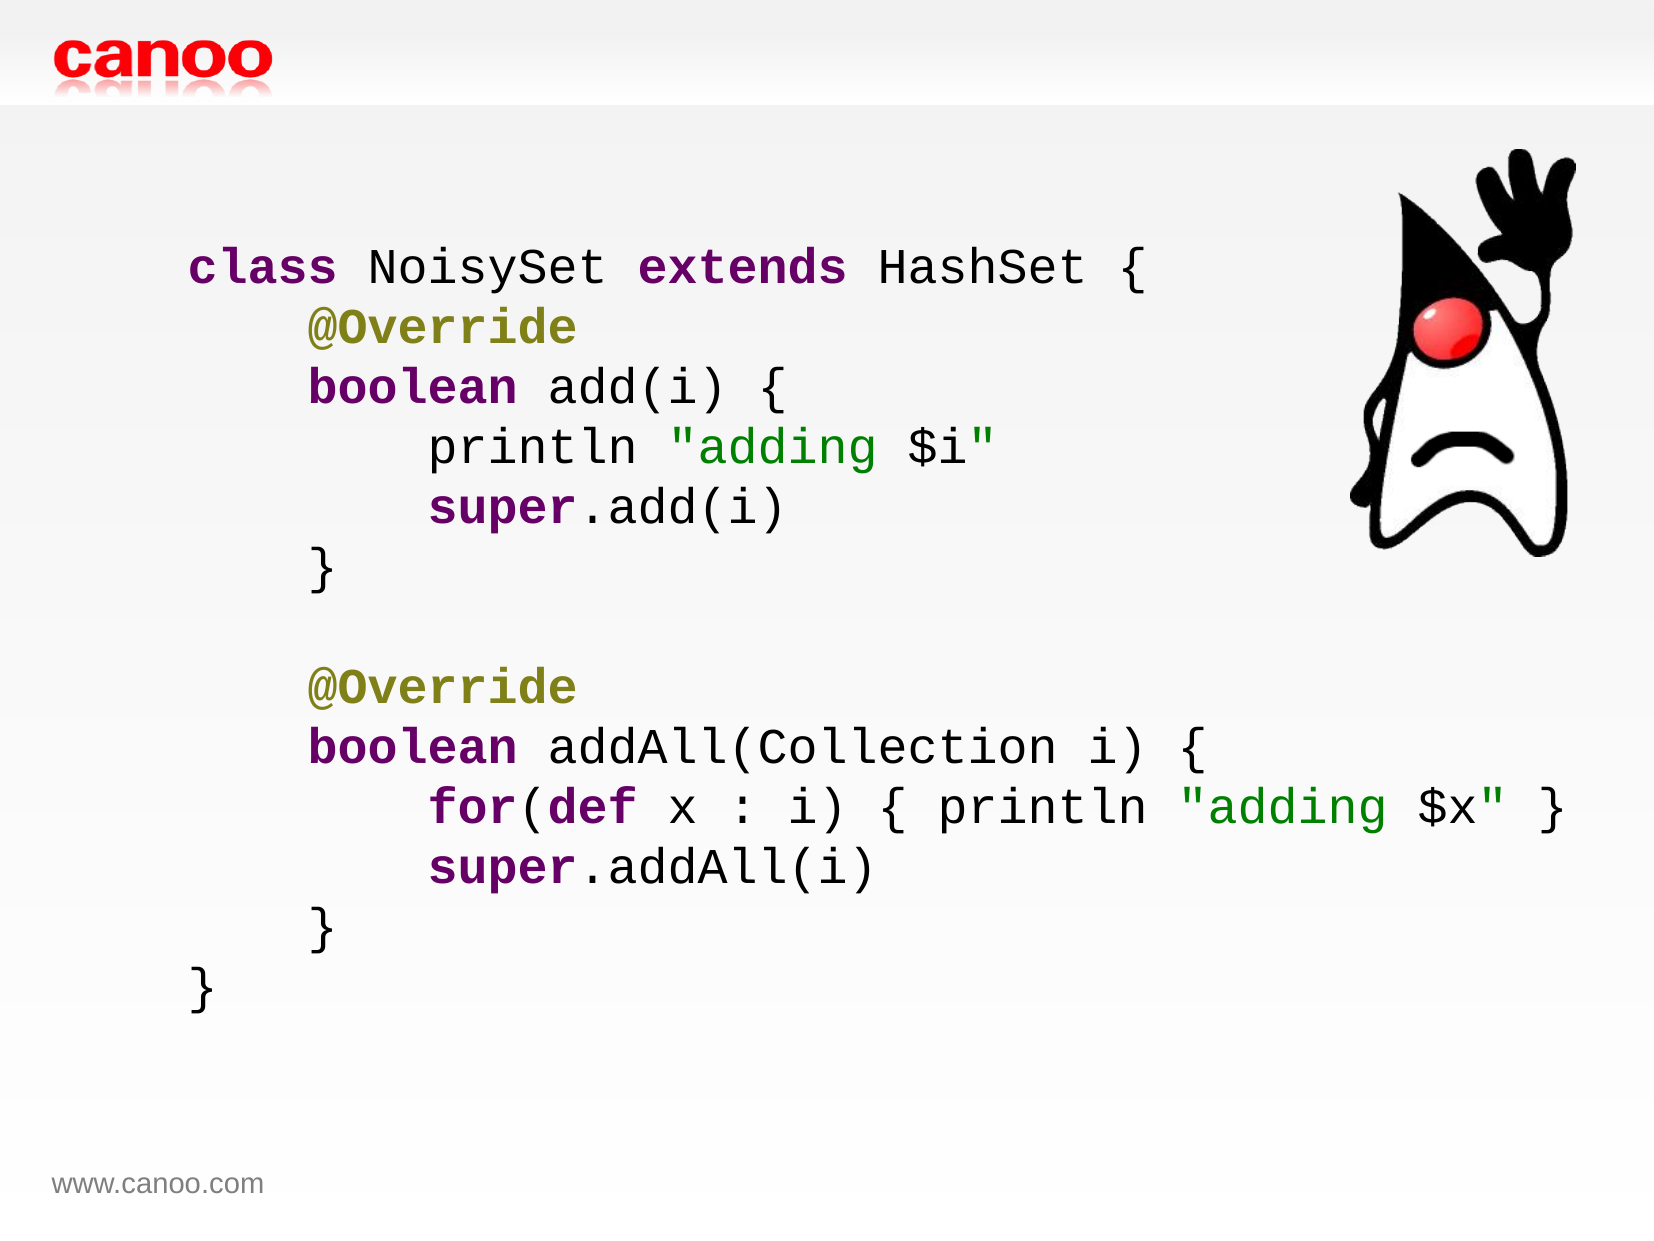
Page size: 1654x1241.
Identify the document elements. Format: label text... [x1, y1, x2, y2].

text_box class NoisySet extends HashSet { @Override boolean add(i) { println "adding $i" super.add(i) } @Override boolean addAll(Collection i) { for(def x : i) { println "adding $x" } super.addAll(i) } } [187, 146, 1609, 1102]
picture [51, 37, 273, 119]
picture [1350, 149, 1576, 557]
